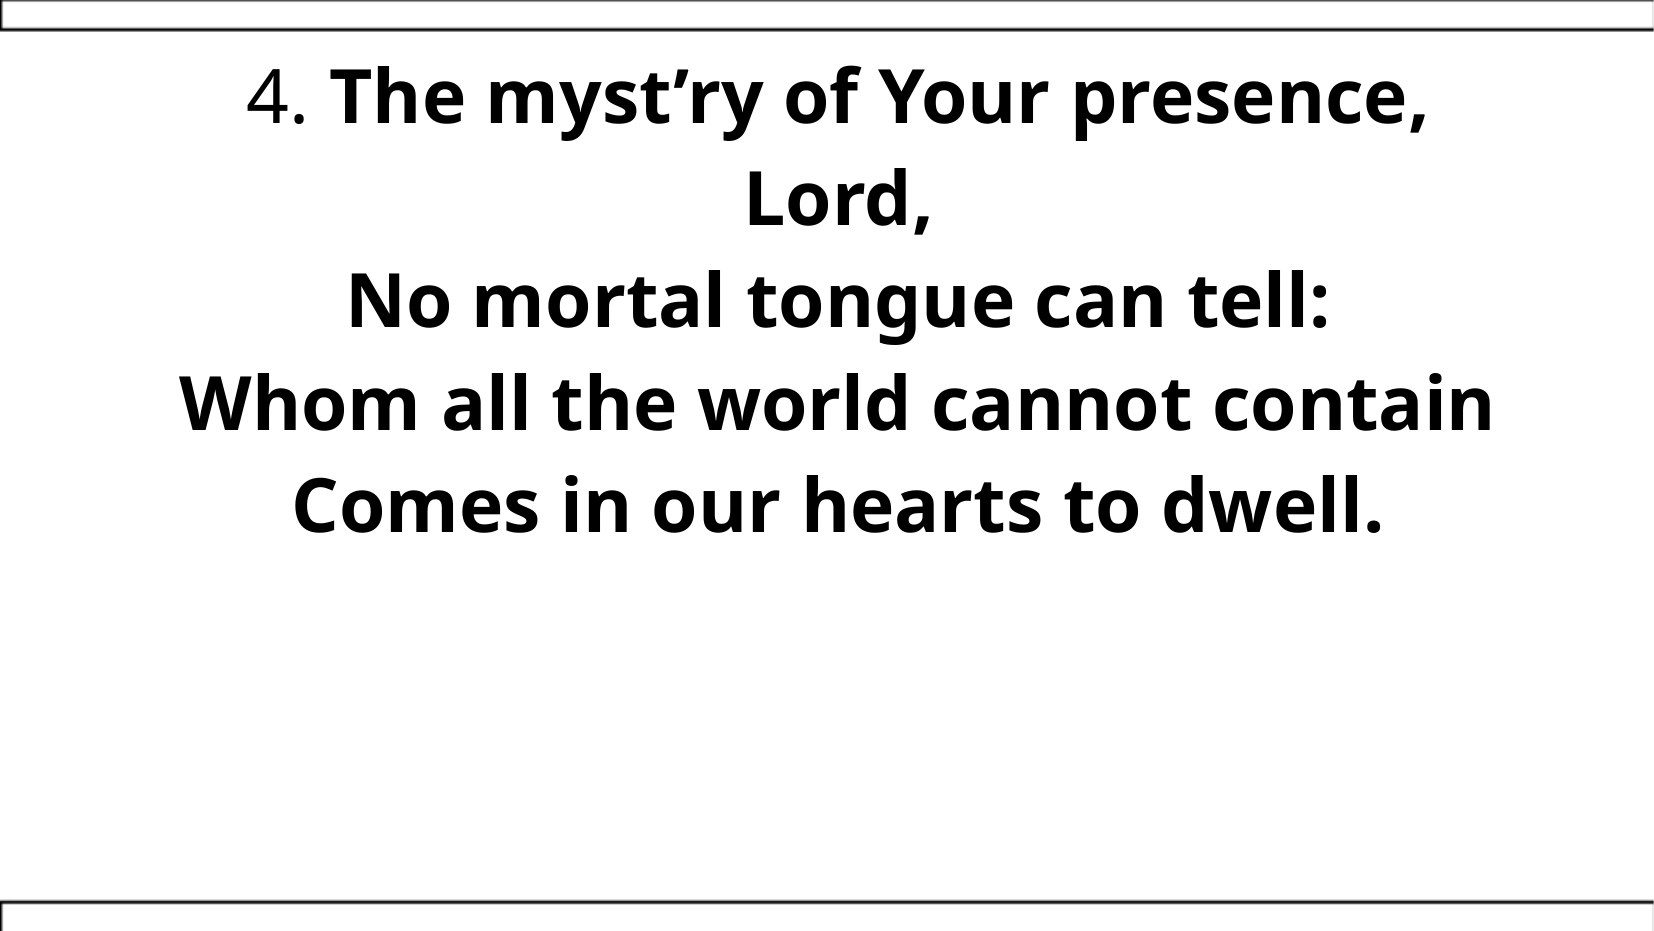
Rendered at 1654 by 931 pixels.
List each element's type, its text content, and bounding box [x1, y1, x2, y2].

text_box 4. The myst’ry of Your presence, Lord, No mortal tongue can tell: Whom all the world cannot contain Comes in our hearts to dwell. [148, 35, 1529, 550]
picture [0, 0, 1654, 931]
